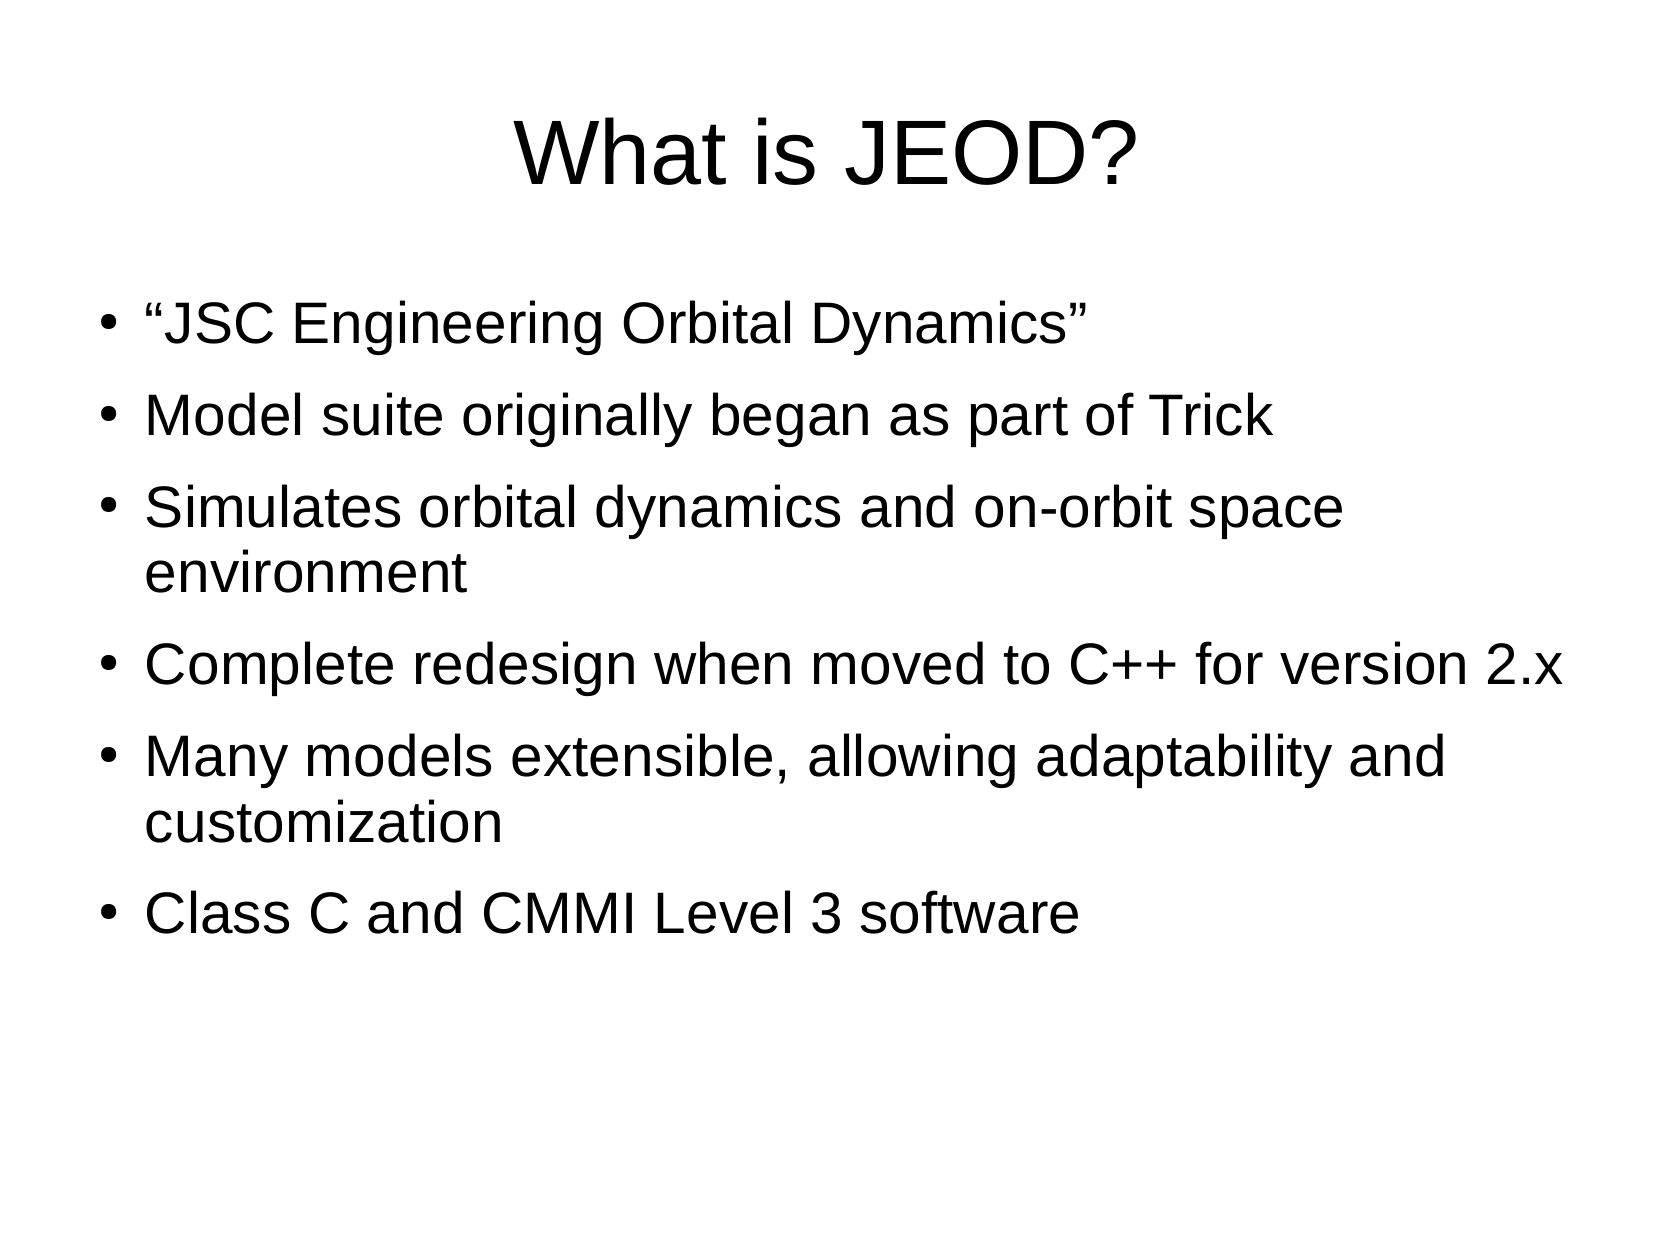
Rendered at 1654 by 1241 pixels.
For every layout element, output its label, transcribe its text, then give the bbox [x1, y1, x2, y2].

title What is JEOD? [82, 49, 1571, 257]
list “JSC Engineering Orbital Dynamics” Model suite originally began as part of Trick Simulates orbital dynamics and on-orbit space environment Complete redesign when moved to C++ for version 2.x Many models extensible, allowing adaptability and customization Class C and CMMI Level 3 software [82, 290, 1571, 1010]
